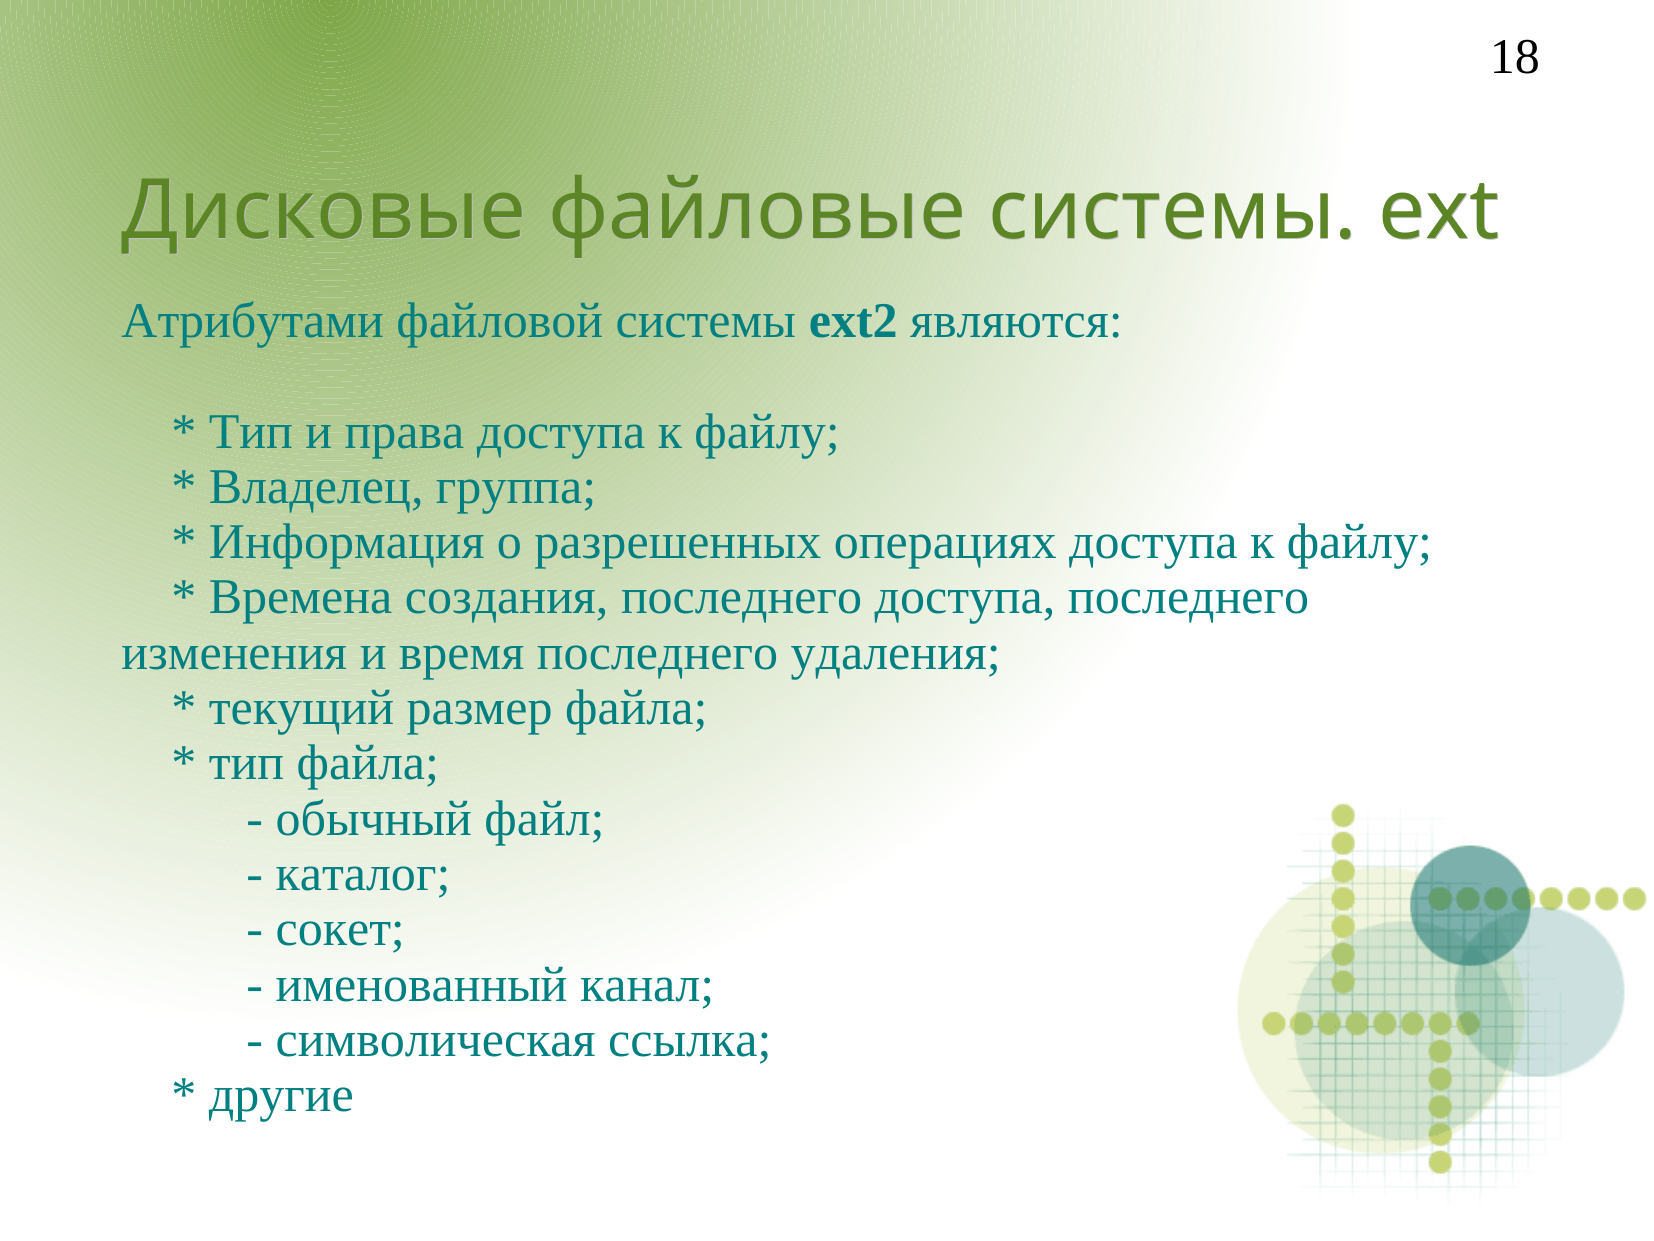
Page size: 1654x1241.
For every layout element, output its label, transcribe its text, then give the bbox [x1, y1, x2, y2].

text_box <номер> [1500, 29, 1654, 89]
subtitle Атрибутами файловой системы ext2 являются: * Тип и права доступа к файлу; * Владелец, группа; * Информация о разрешенных операциях доступа к файлу; * Времена создания, последнего доступа, последнего изменения и время последнего удаления; * текущий размер файла; * тип файла; - обычный файл; - каталог; - сокет; - именованный канал; - символическая ссылка; * другие [121, 311, 1534, 1187]
picture [1224, 792, 1654, 1211]
title Дисковые файловые системы. ext [121, 102, 1534, 311]
